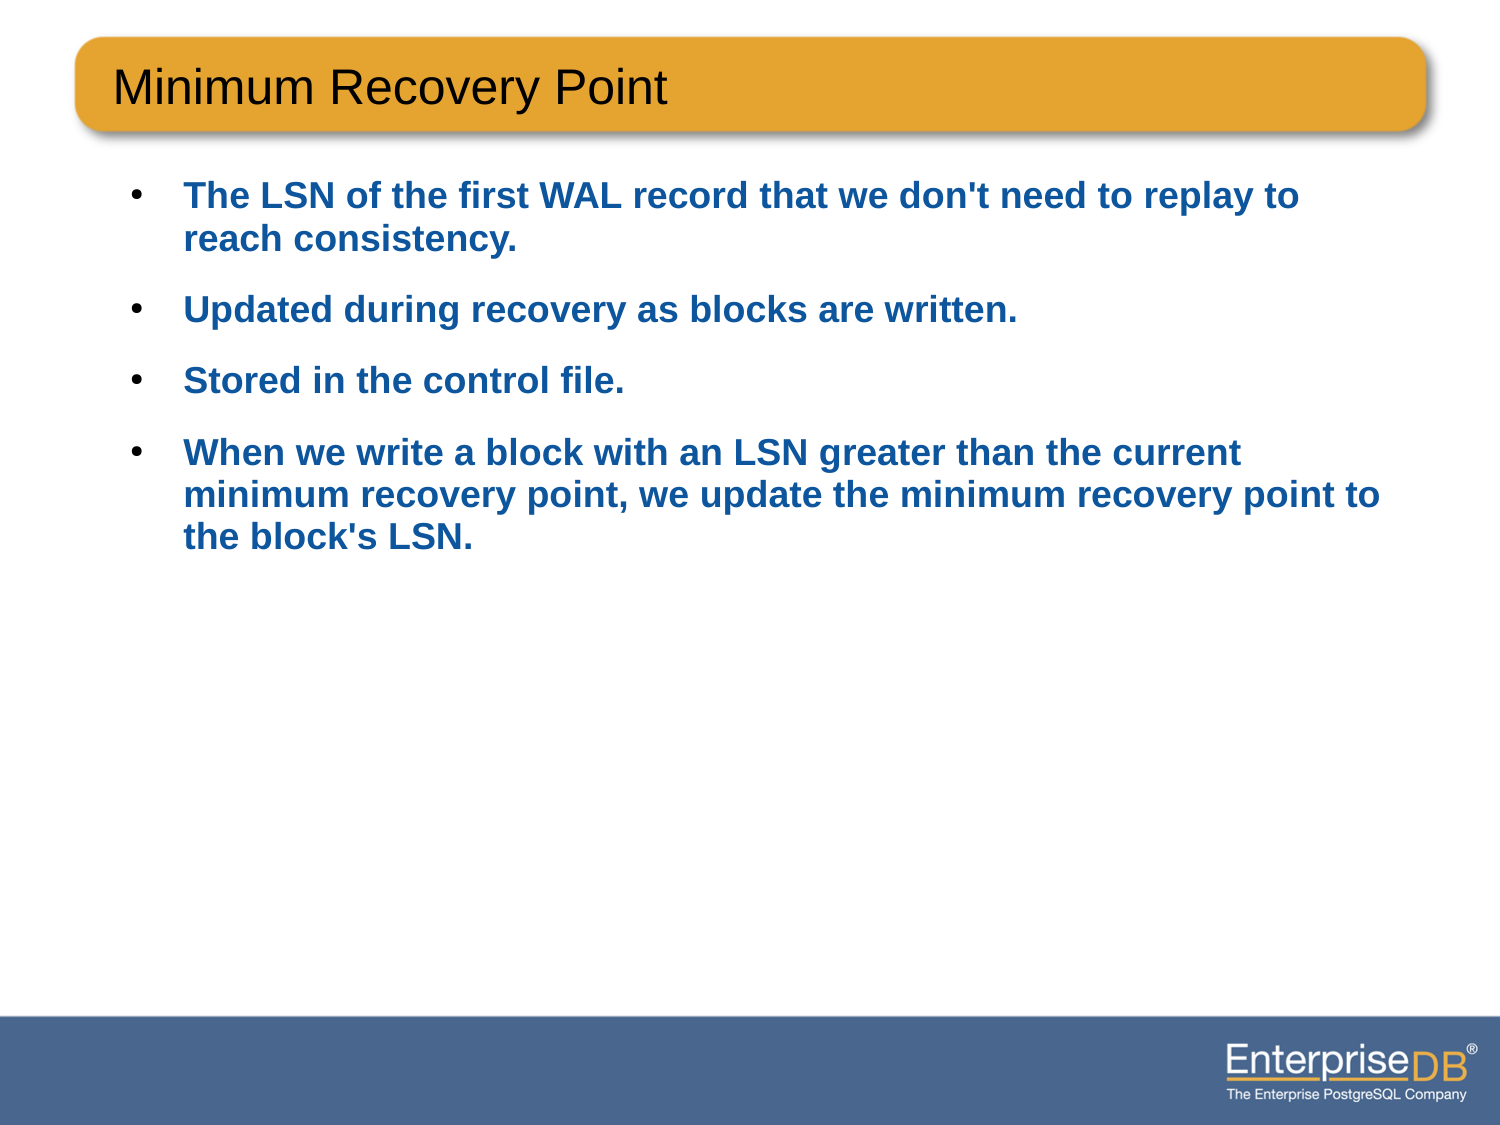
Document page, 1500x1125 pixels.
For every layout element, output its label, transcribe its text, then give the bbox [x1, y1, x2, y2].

title Minimum Recovery Point [112, 37, 1388, 138]
list The LSN of the first WAL record that we don't need to replay to reach consistency. Updated during recovery as blocks are written. Stored in the control file. When we write a block with an LSN greater than the current minimum recovery point, we update the minimum recovery point to the block's LSN. [112, 174, 1388, 948]
picture [0, 0, 1500, 1125]
